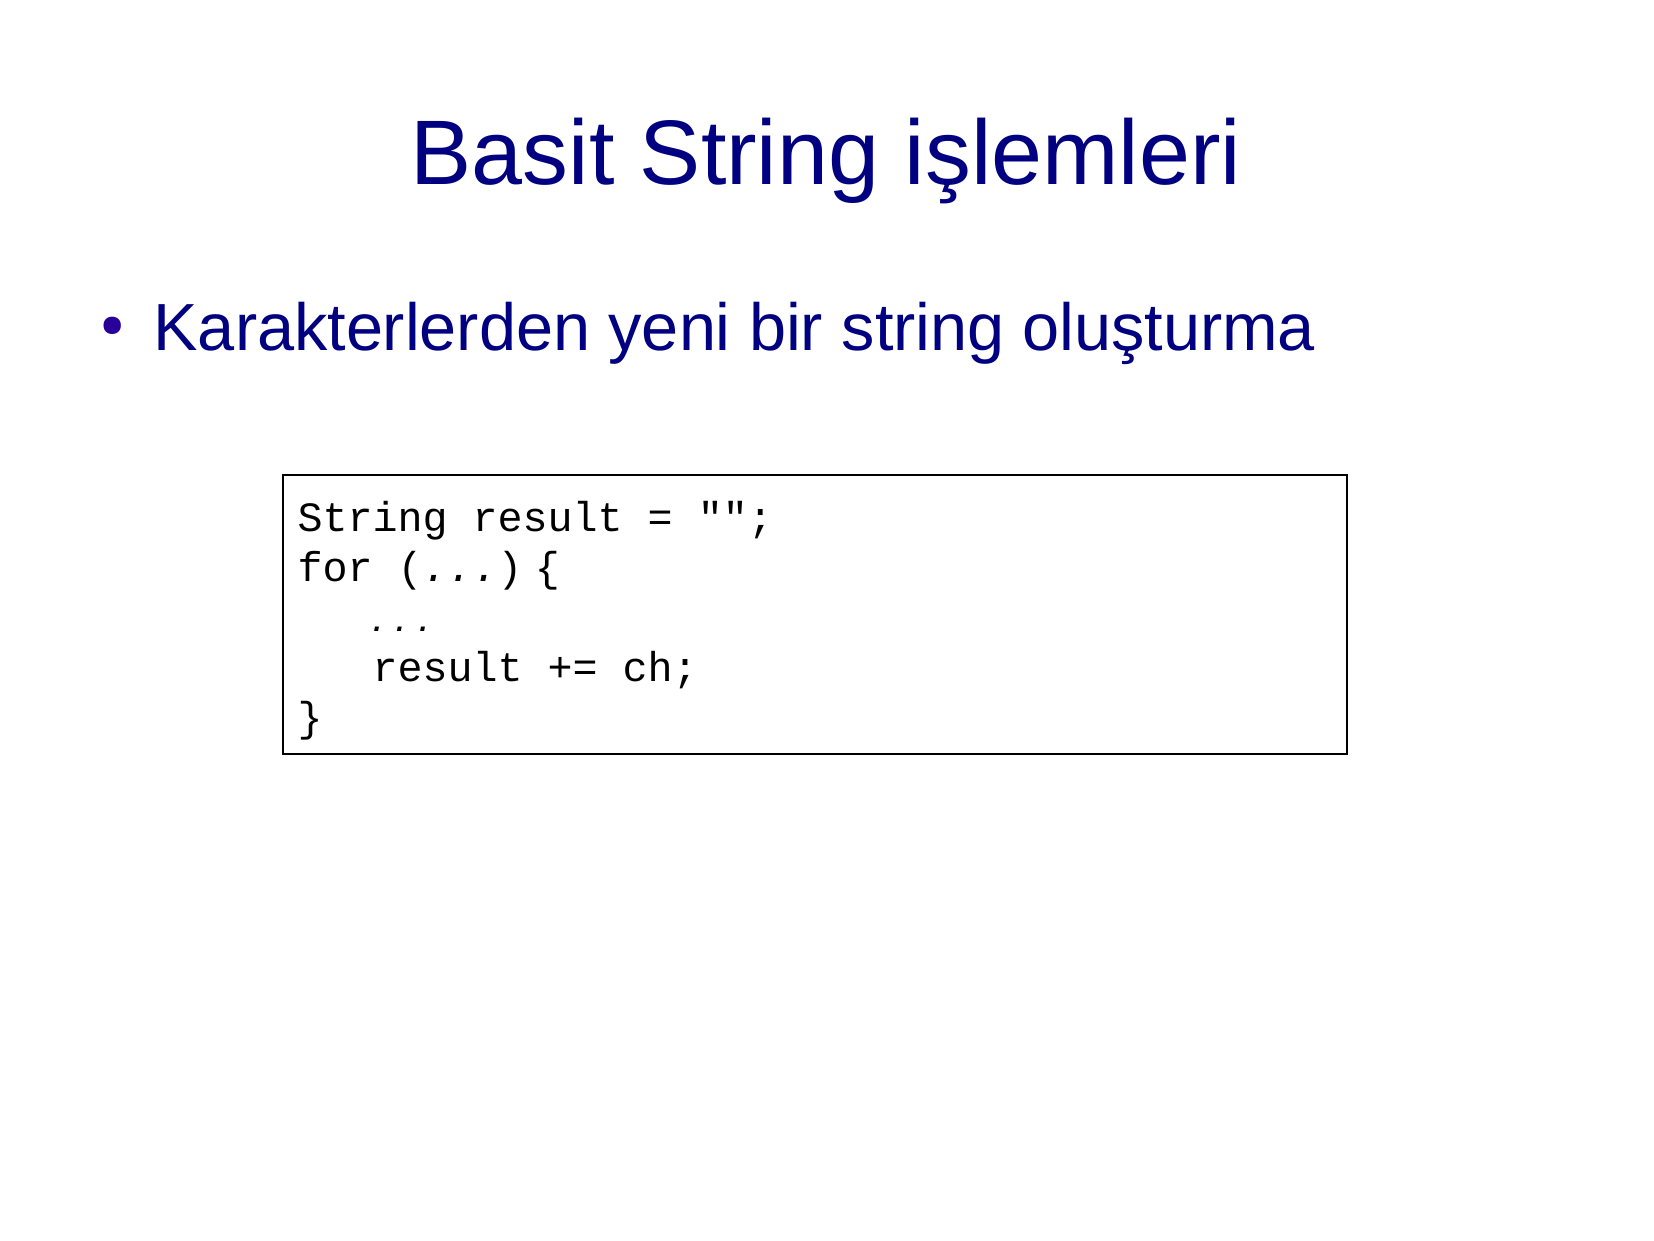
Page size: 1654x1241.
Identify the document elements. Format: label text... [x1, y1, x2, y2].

text_box String result = ""; for (...) { . . . result += ch; } [282, 475, 1347, 754]
title Basit String işlemleri [82, 49, 1571, 257]
list Karakterlerden yeni bir string oluşturma [82, 290, 1571, 1109]
